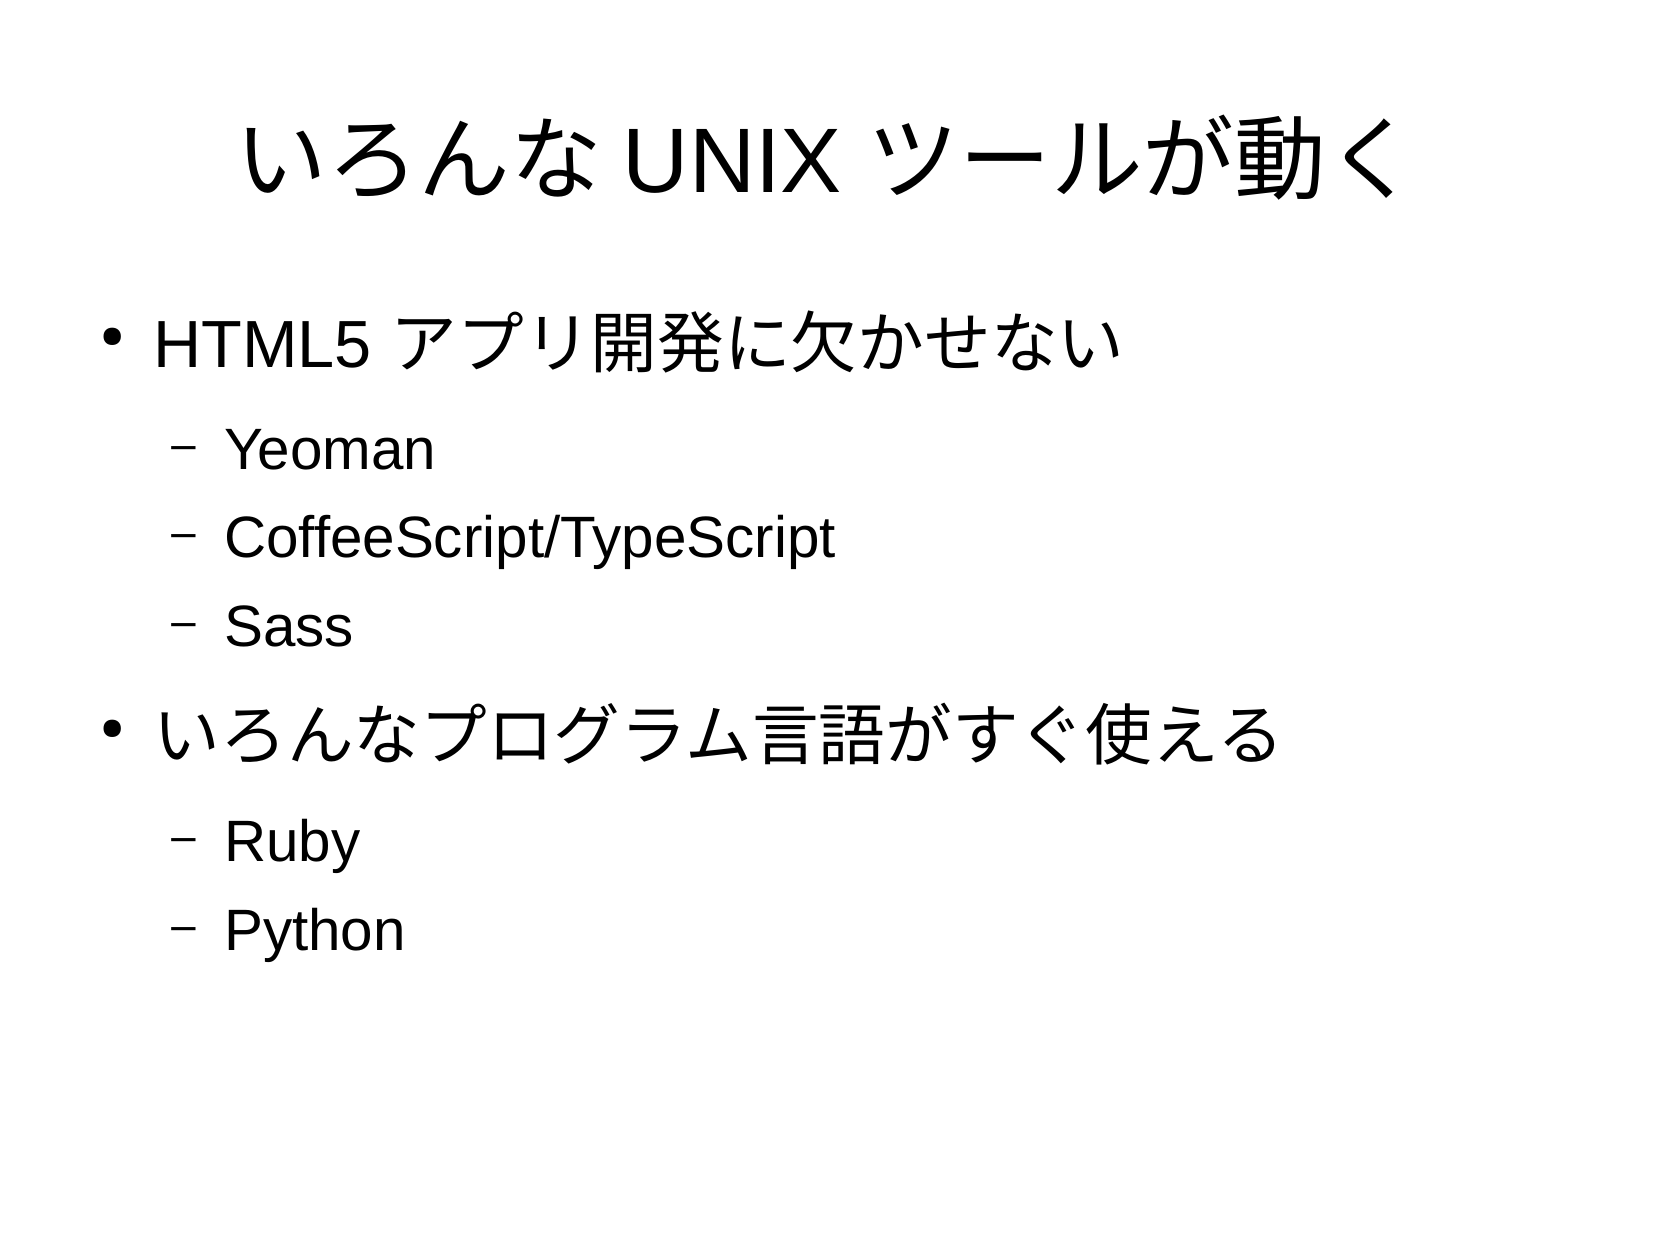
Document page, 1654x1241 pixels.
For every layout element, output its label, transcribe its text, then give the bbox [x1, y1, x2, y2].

title いろんな UNIX ツールが動く [82, 49, 1571, 257]
list HTML5 アプリ開発に欠かせない Yeoman CoffeeScript/TypeScript Sass いろんなプログラム言語がすぐ使える Ruby Python [82, 290, 1571, 1010]
